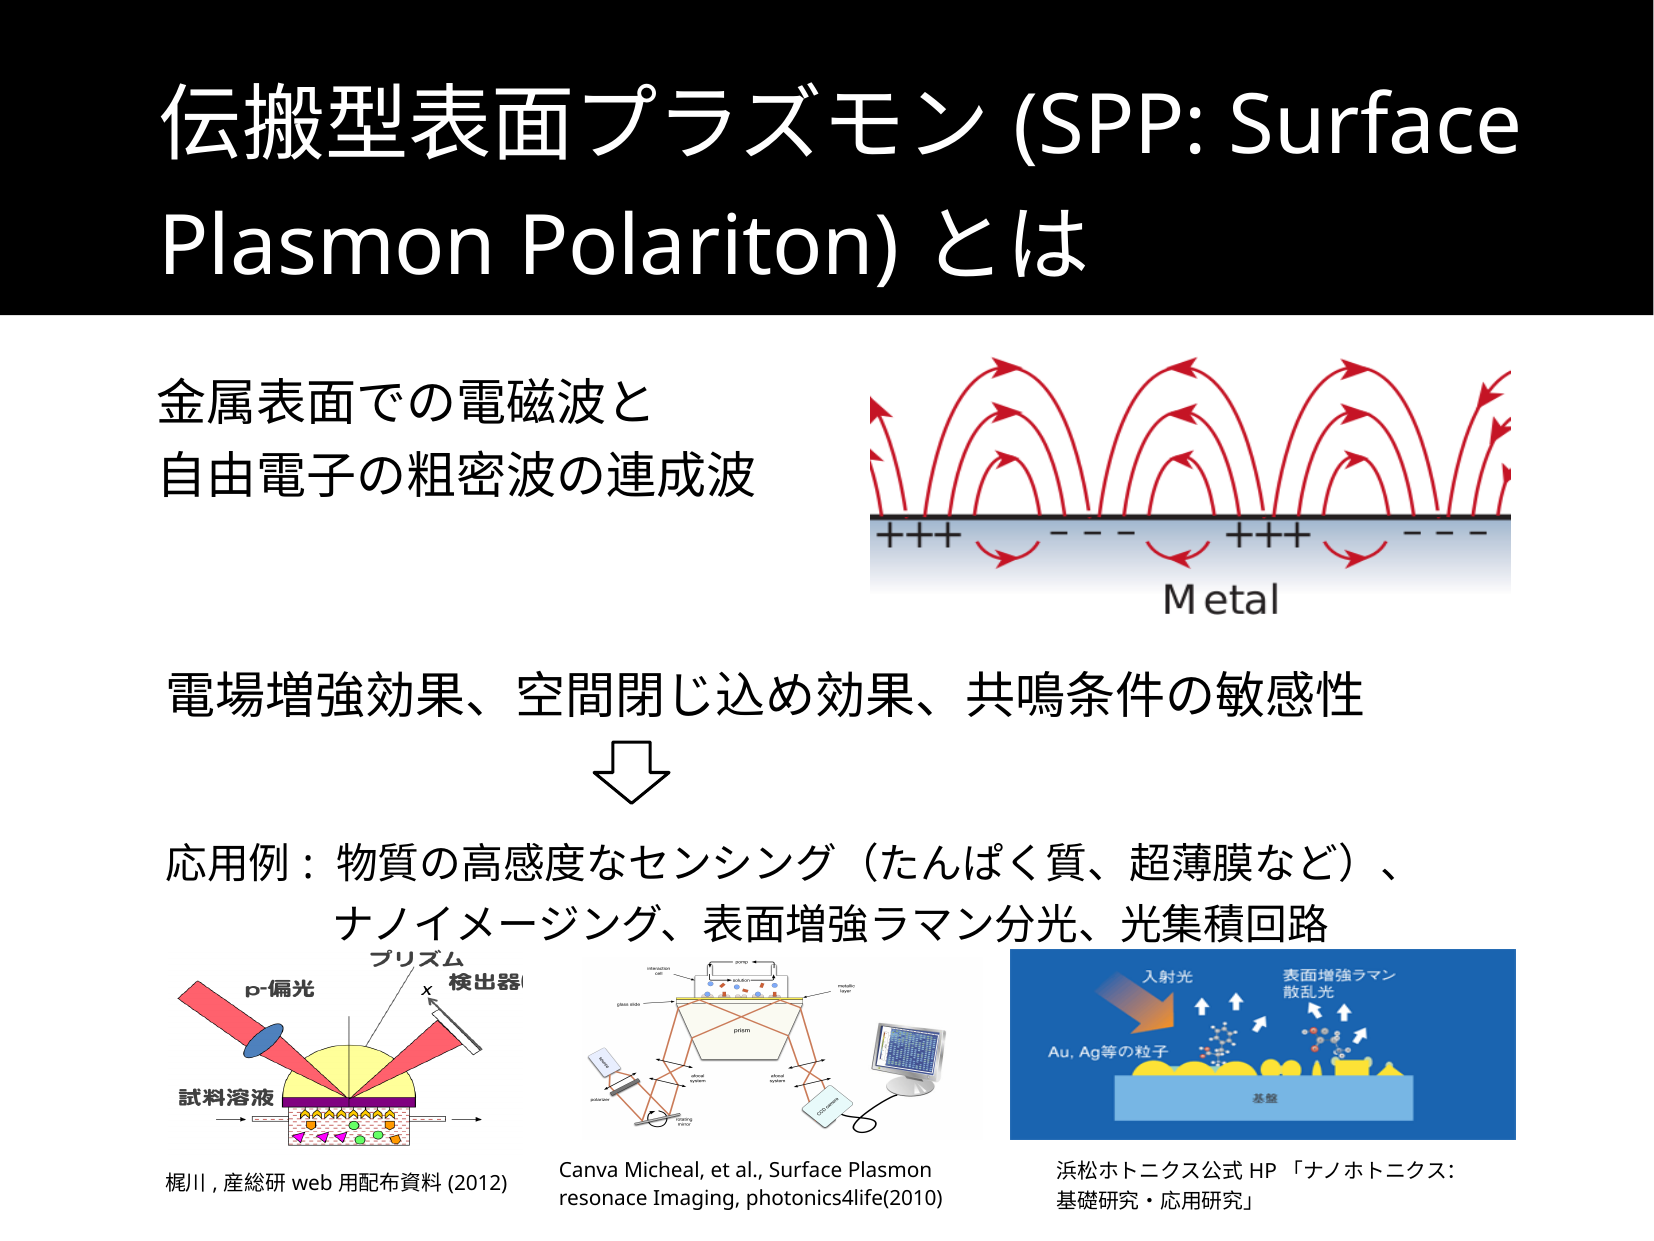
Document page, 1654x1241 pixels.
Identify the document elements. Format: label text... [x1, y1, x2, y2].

picture [168, 947, 523, 1155]
picture [870, 353, 1511, 624]
picture [582, 957, 983, 1141]
list Canva Micheal, et al., Surface Plasmon resonace Imaging, photonics4life(2010) [488, 1154, 988, 1241]
text_box [0, 0, 1654, 316]
list 浜松ホトニクス公式HP「ナノホトニクス：基礎研究・応用研究」 [988, 1155, 1486, 1241]
list 金属表面での電磁波と 自由電子の粗密波の連成波 [85, 362, 898, 624]
picture [1010, 949, 1516, 1141]
title 伝搬型表面プラズモン(SPP: Surface Plasmon Polariton)とは [158, 68, 1647, 288]
list 電場増強効果、空間閉じ込め効果、共鳴条件の敏感性 応用例: 物質の高感度なセンシング（たんぱく質、超薄膜など）、 ナノイメージング、表面増強ラマン分光、光集積回路 [94, 655, 1531, 1081]
list 梶川,産総研web用配布資料(2012) [94, 1166, 488, 1241]
